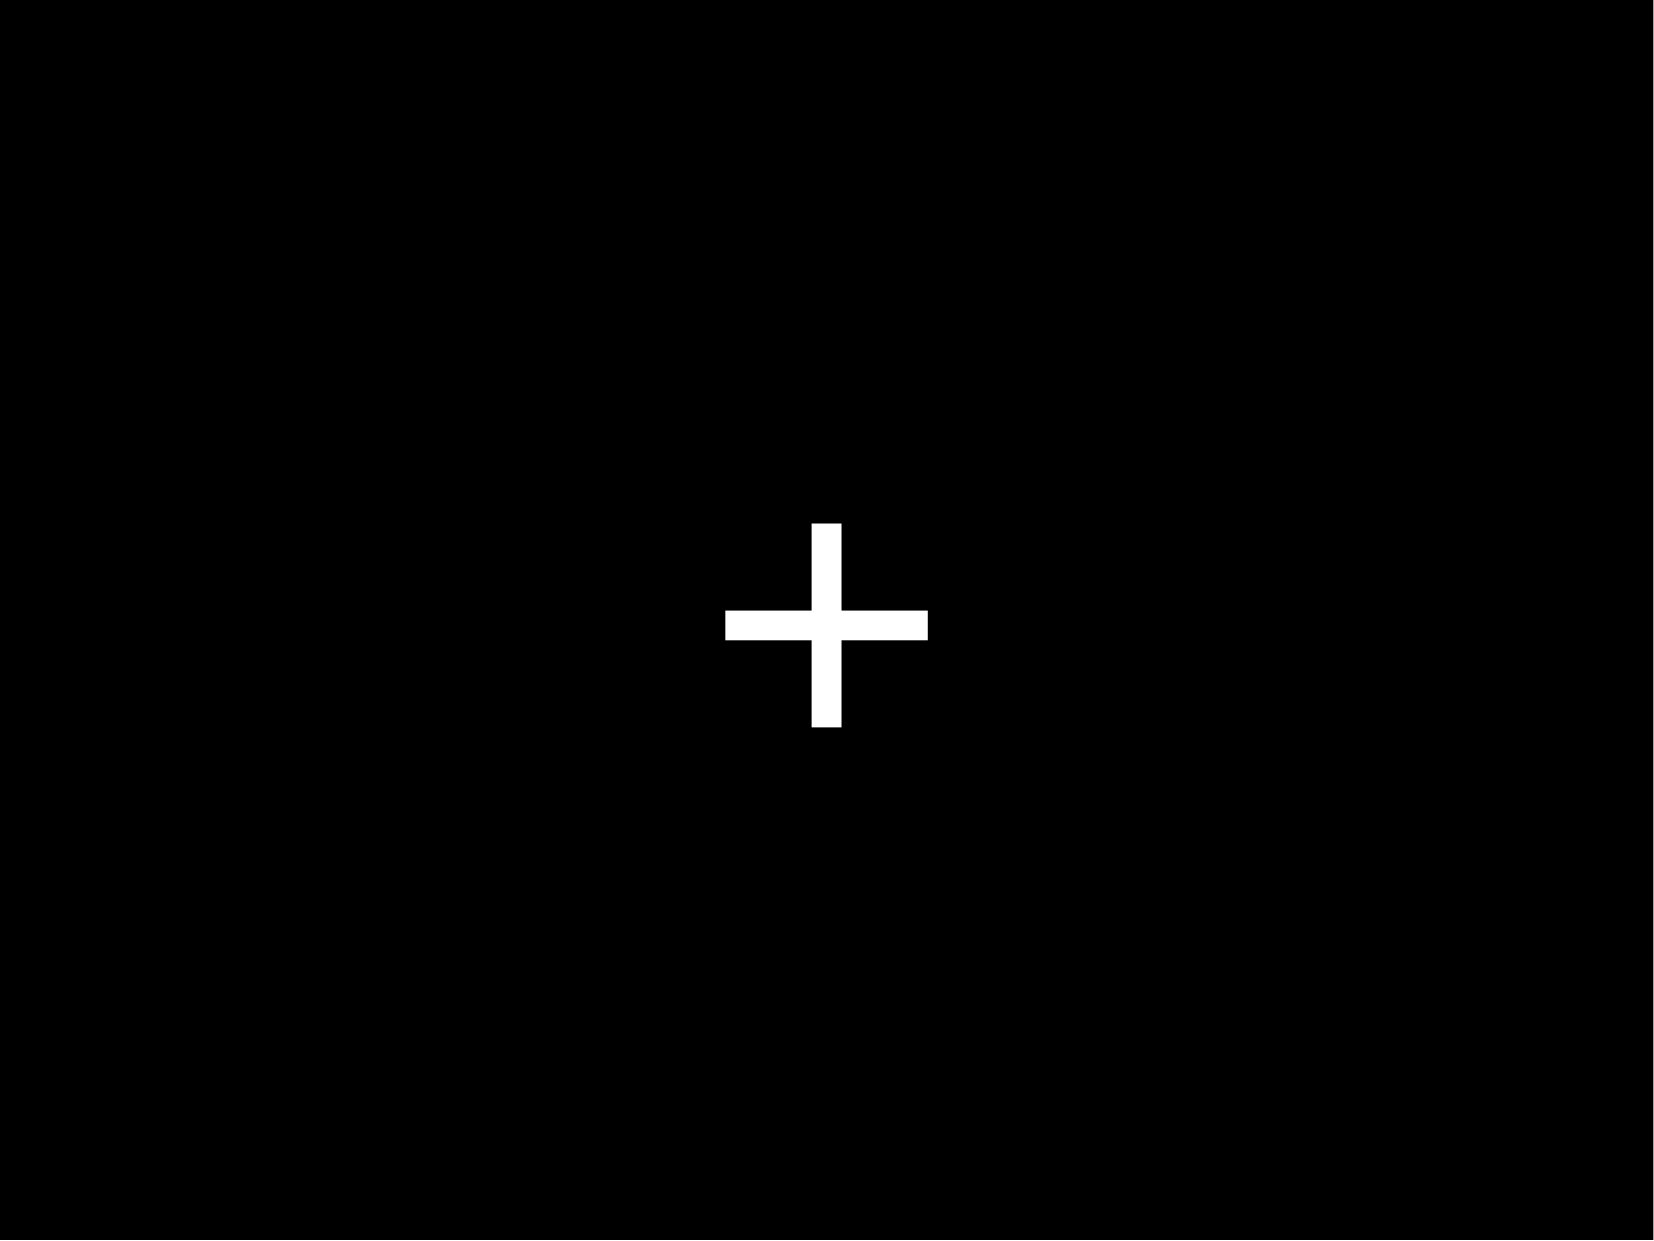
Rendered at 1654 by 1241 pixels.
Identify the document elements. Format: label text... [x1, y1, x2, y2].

text_box + [690, 379, 964, 861]
